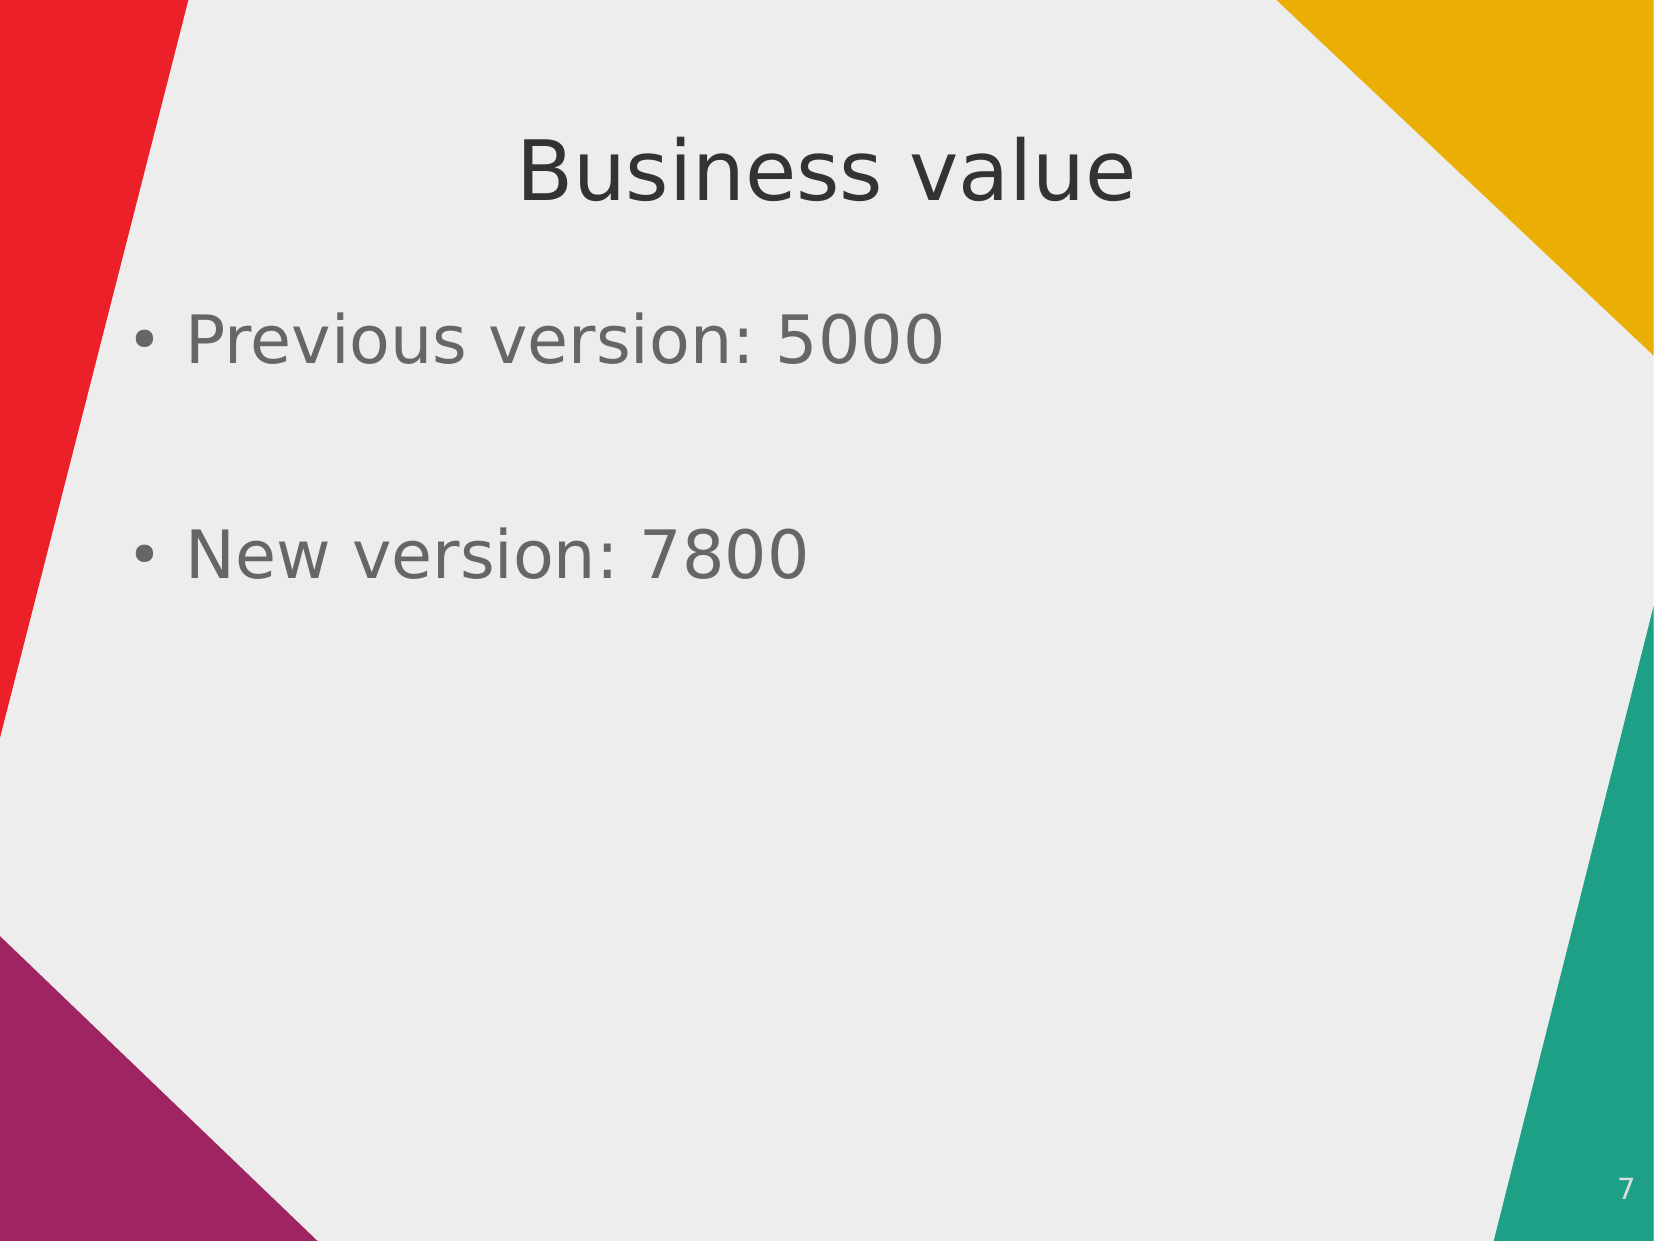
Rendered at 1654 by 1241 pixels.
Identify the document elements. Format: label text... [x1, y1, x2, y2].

list Previous version: 5000 New version: 7800 [114, 302, 1539, 1033]
title Business value [114, 73, 1539, 271]
